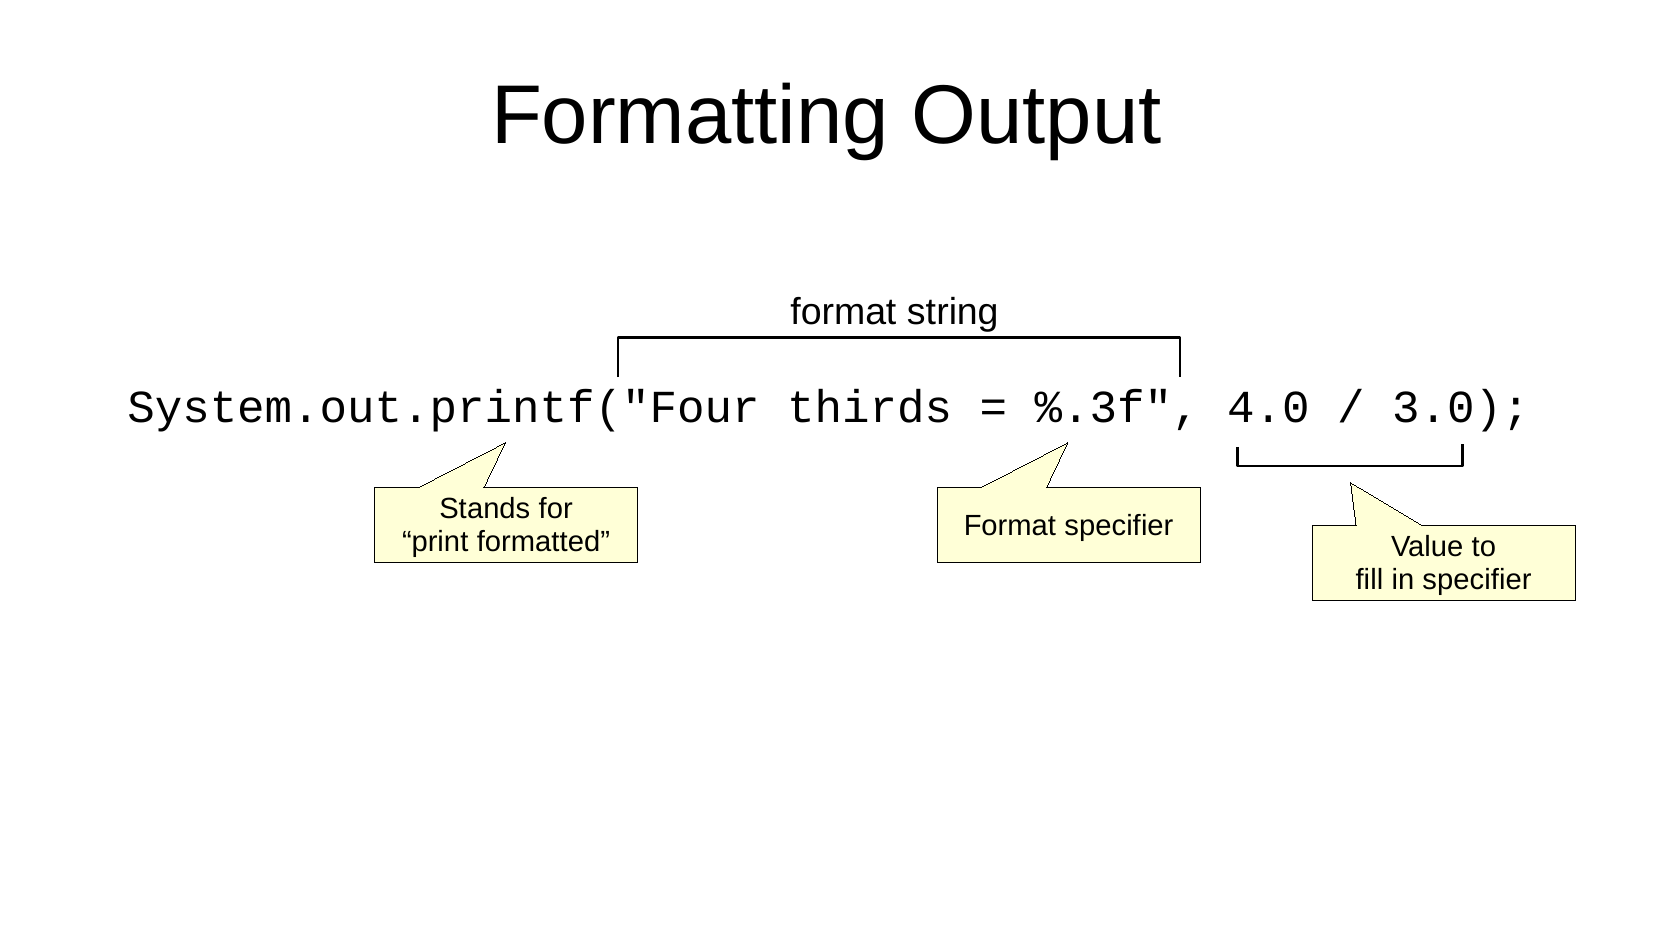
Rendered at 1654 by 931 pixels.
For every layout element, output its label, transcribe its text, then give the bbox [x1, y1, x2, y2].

text_box Stands for “print formatted” [374, 442, 638, 563]
text_box System.out.printf("Four thirds = %.3f", 4.0 / 3.0); [112, 377, 1545, 444]
text_box format string [775, 283, 1014, 341]
text_box Format specifier [937, 442, 1201, 563]
title Formatting Output [82, 37, 1571, 193]
text_box Value to fill in specifier [1312, 482, 1576, 601]
